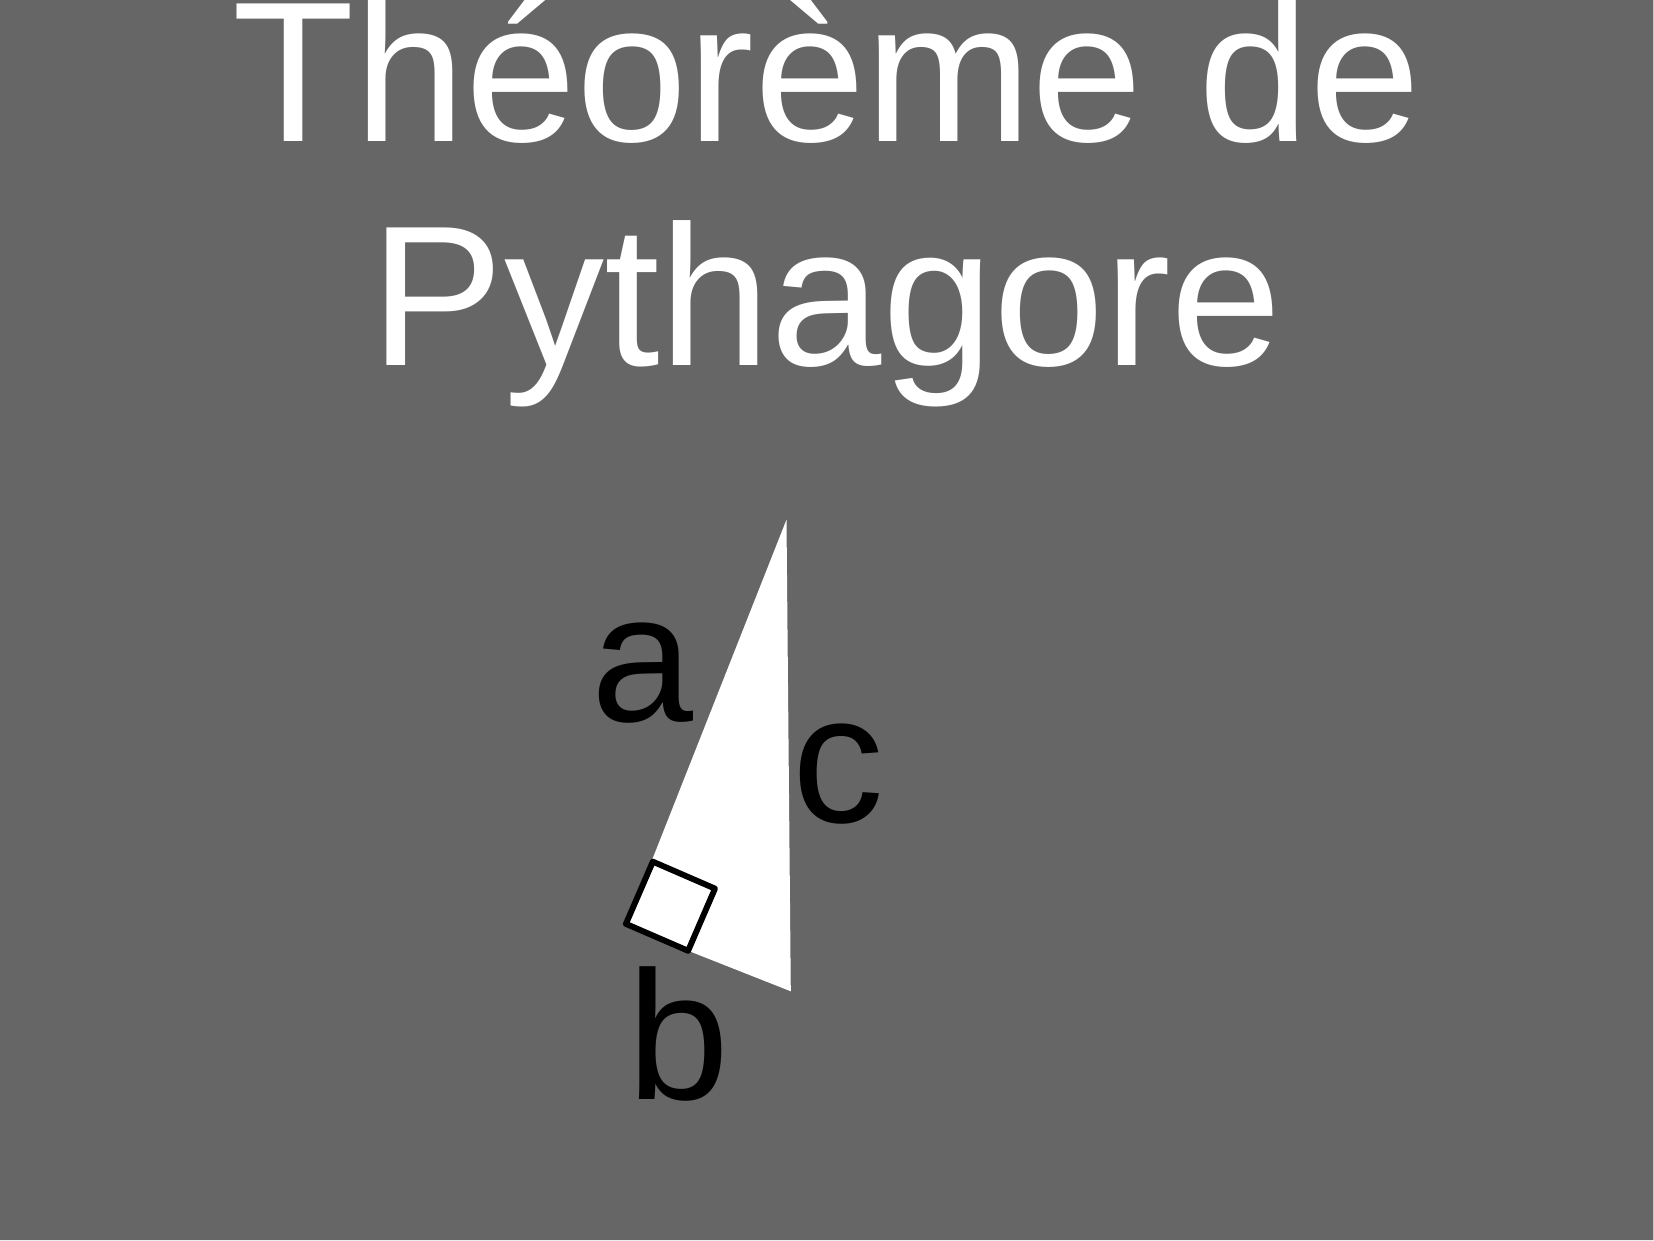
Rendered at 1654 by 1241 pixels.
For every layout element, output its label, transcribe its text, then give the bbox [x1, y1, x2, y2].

text_box a [577, 548, 709, 768]
text_box b [612, 926, 745, 1146]
text_box c [777, 649, 900, 870]
text_box [0, 0, 1654, 1241]
title Théorème de Pythagore [177, 0, 1477, 520]
